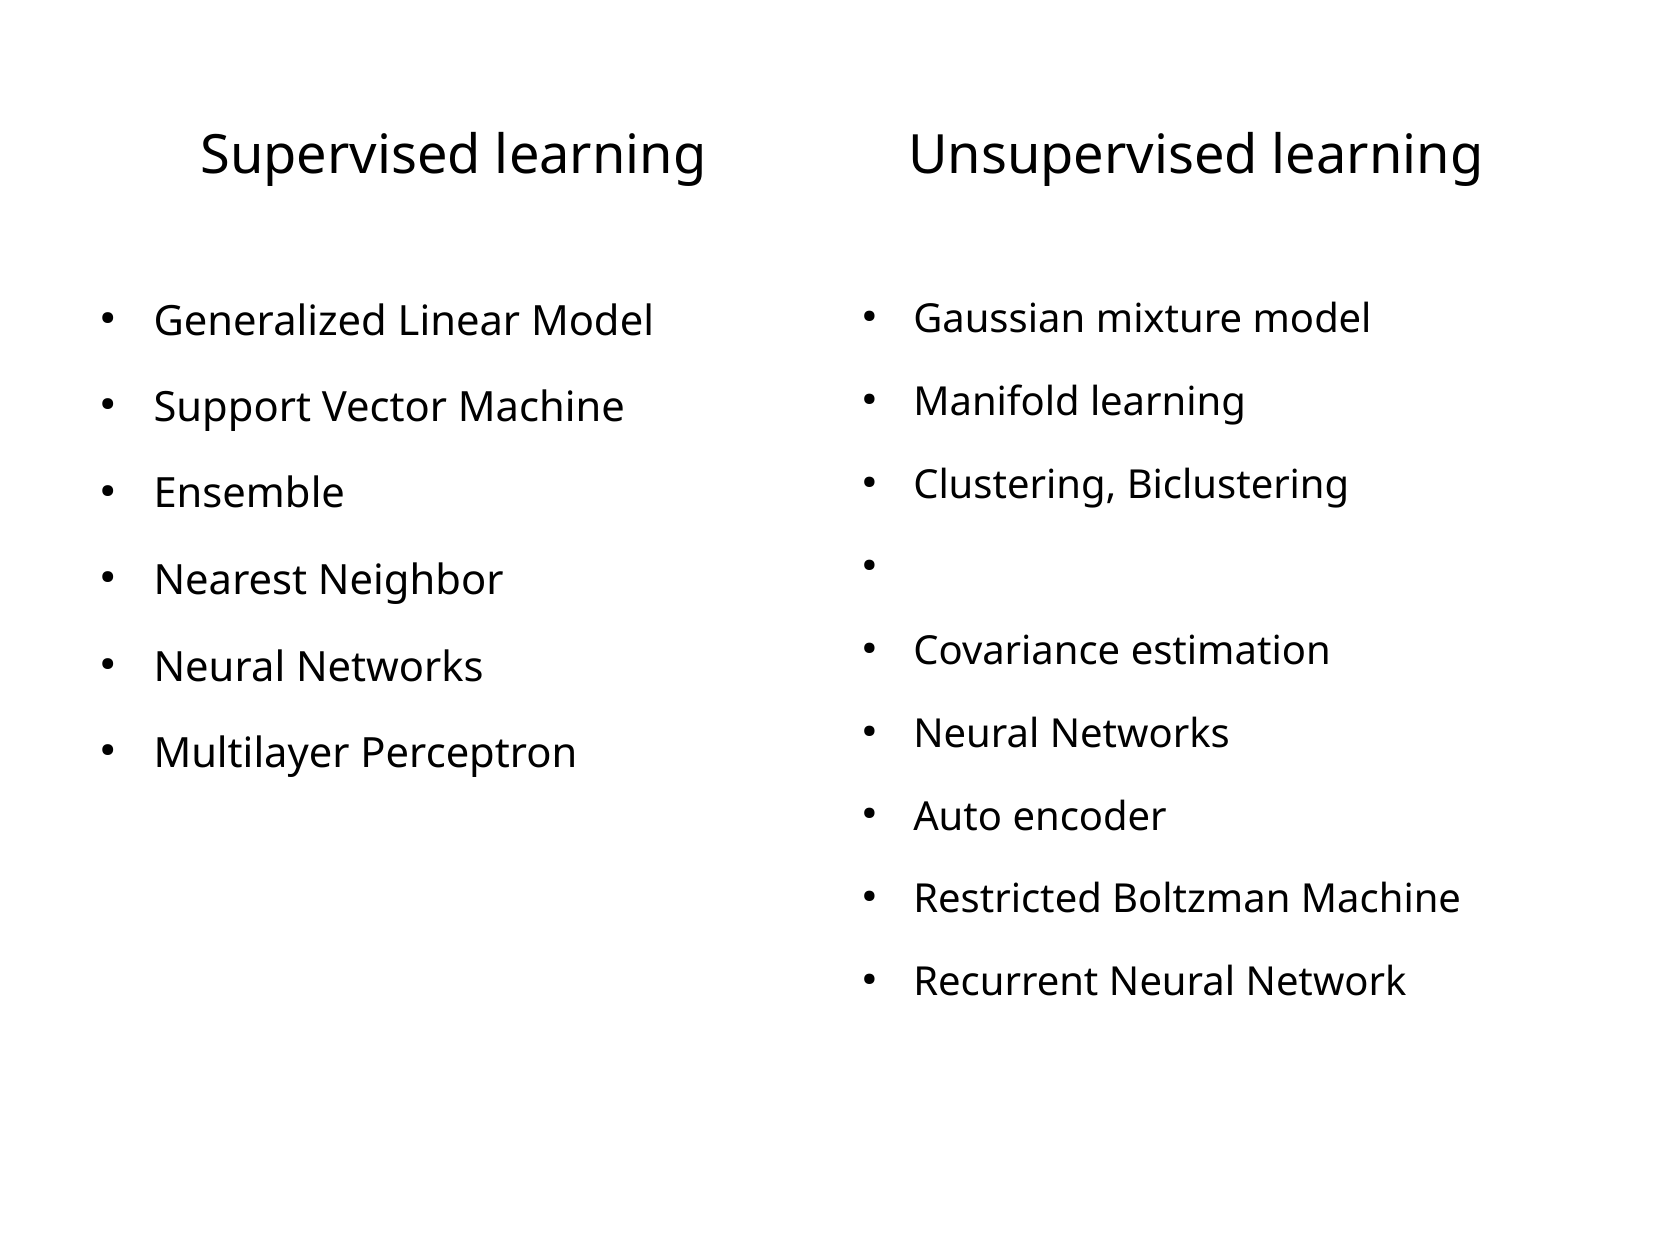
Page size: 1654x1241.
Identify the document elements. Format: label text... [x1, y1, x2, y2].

title Unsupervised learning [825, 49, 1568, 257]
title Supervised learning [82, 49, 825, 257]
list Gaussian mixture model Manifold learning Clustering, Biclustering Covariance estimation Neural Networks Auto encoder Restricted Boltzman Machine Recurrent Neural Network [845, 290, 1572, 1010]
list Generalized Linear Model Support Vector Machine Ensemble Nearest Neighbor Neural Networks Multilayer Perceptron [82, 290, 809, 1010]
